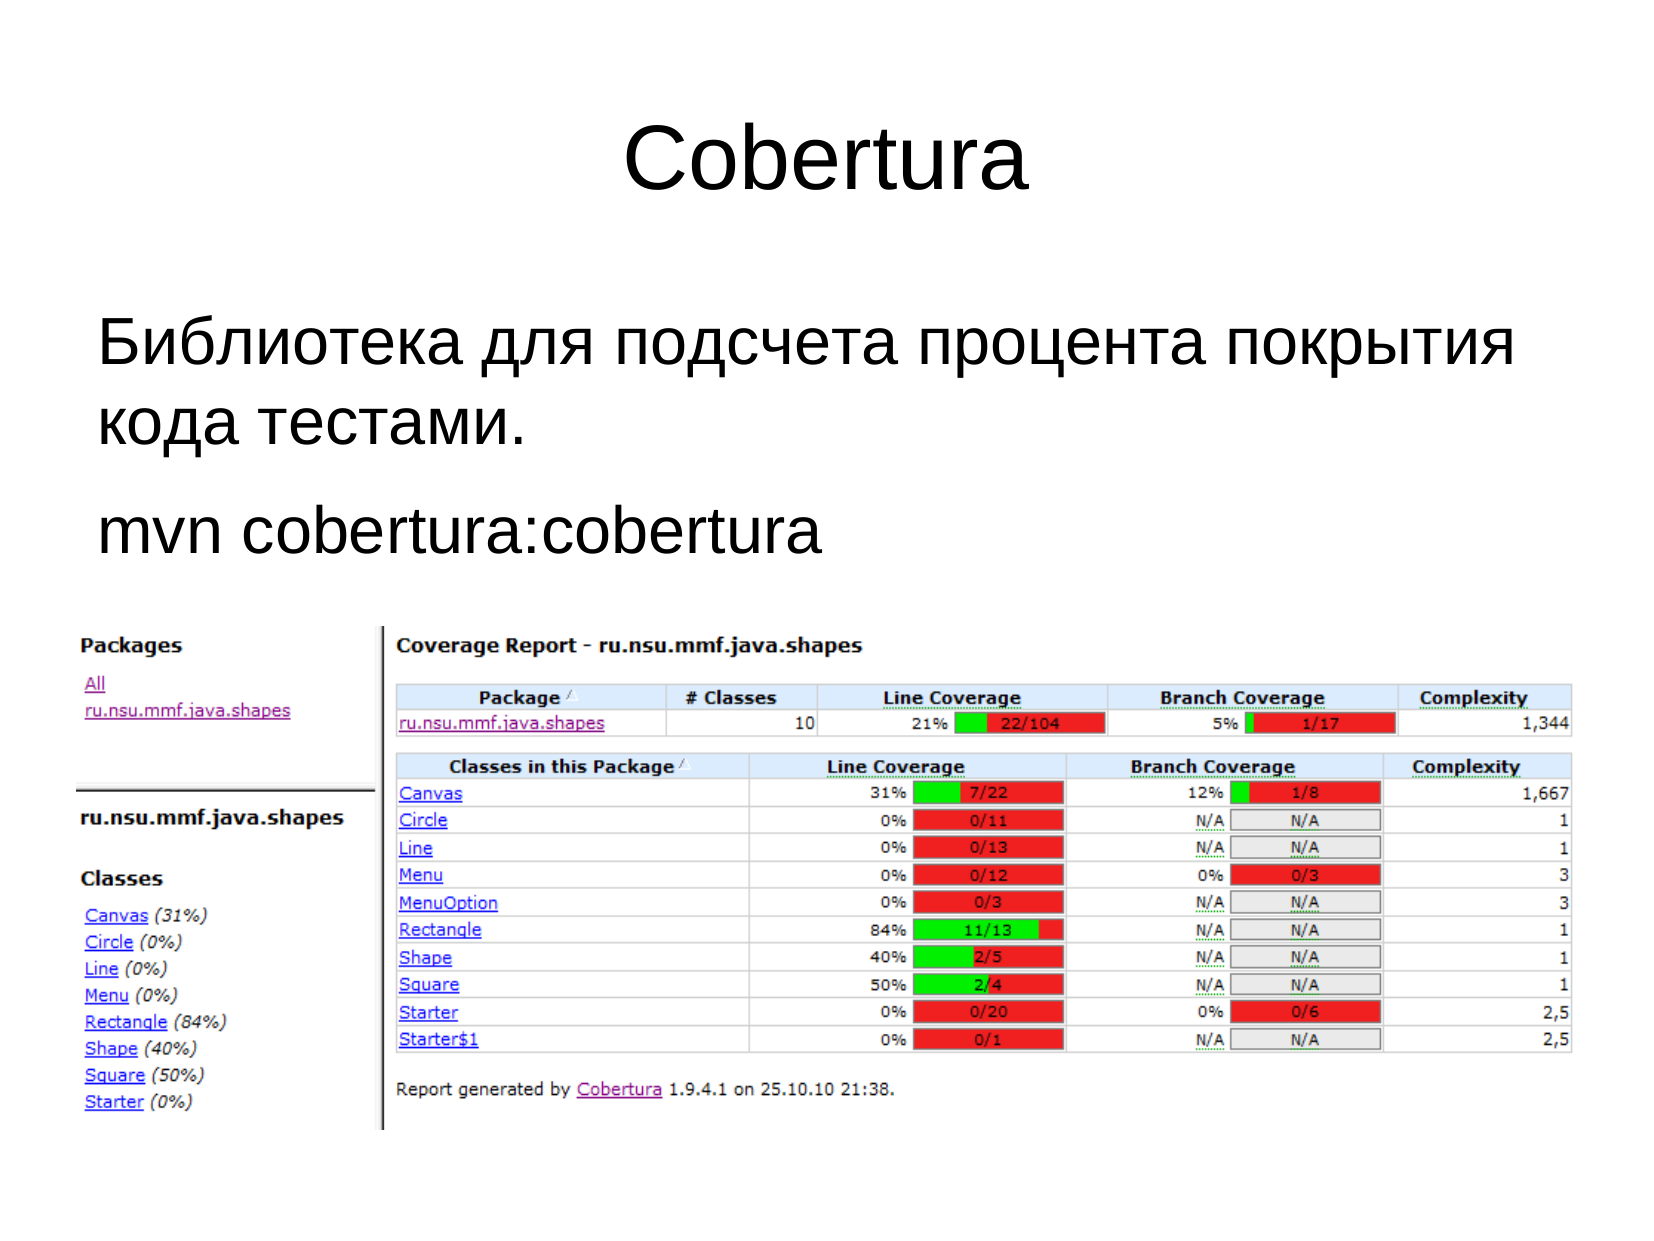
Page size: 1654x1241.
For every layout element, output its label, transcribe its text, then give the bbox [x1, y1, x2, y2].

picture [76, 626, 1577, 1130]
title Cobertura [82, 49, 1571, 257]
list Библиотека для подсчета процента покрытия кода тестами. mvn cobertura:cobertura [82, 290, 1571, 626]
